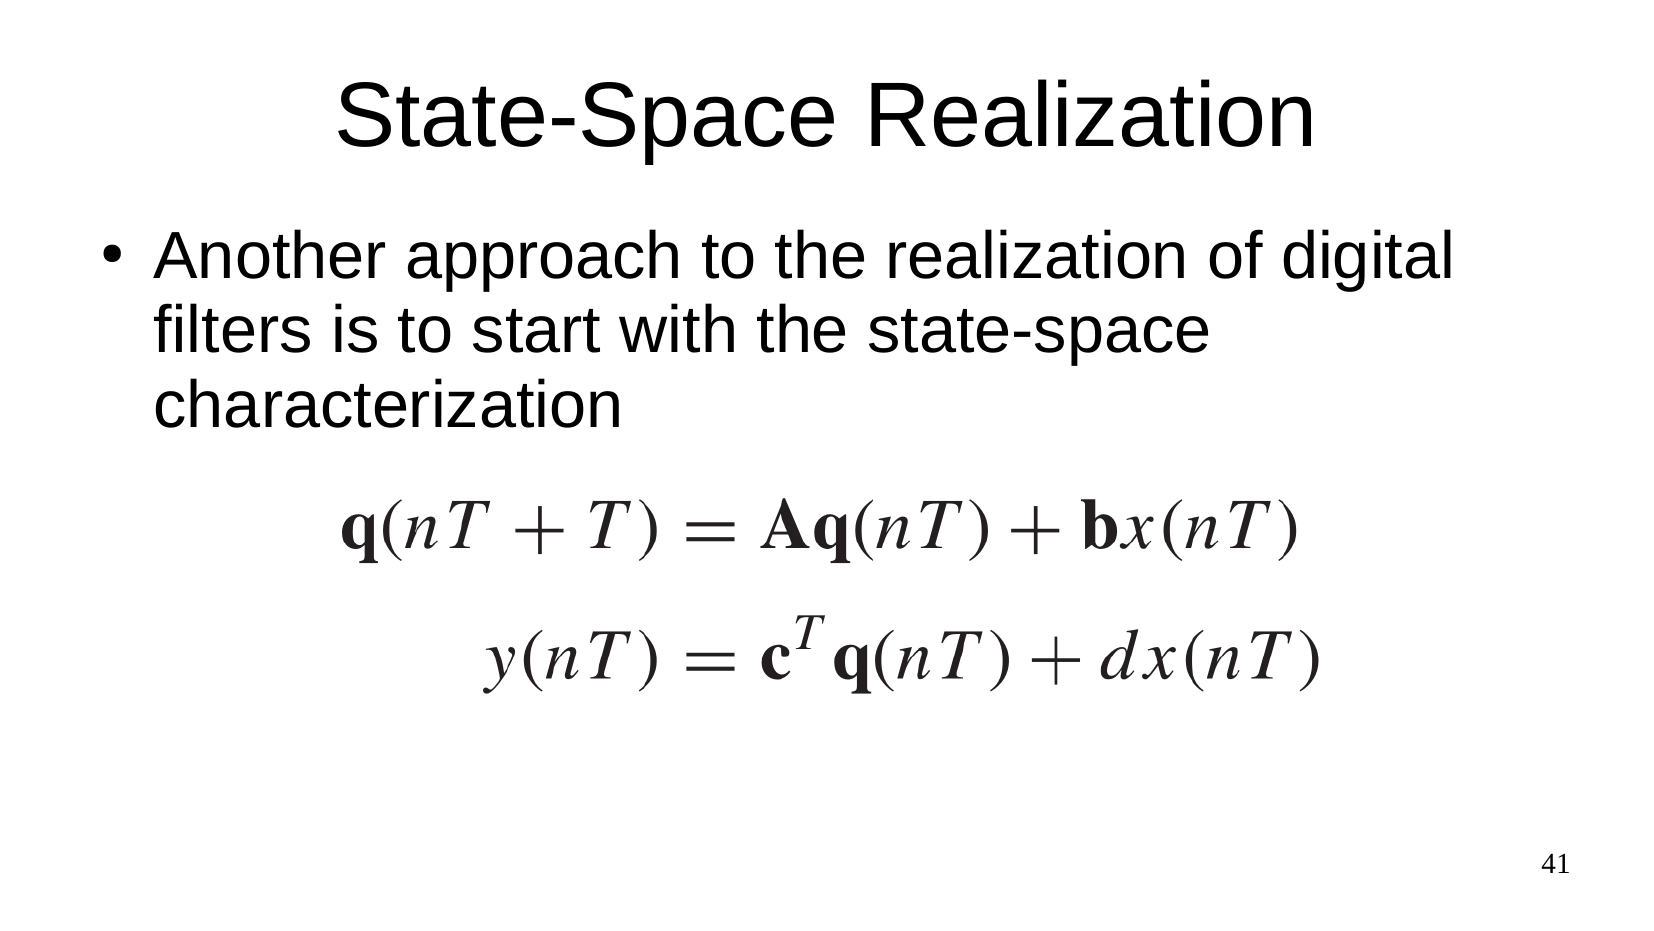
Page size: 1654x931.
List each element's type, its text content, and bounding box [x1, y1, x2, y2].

title State-Space Realization [82, 37, 1571, 193]
picture [325, 486, 1329, 713]
list Another approach to the realization of digital ﬁlters is to start with the state-space characterization [82, 217, 1571, 758]
